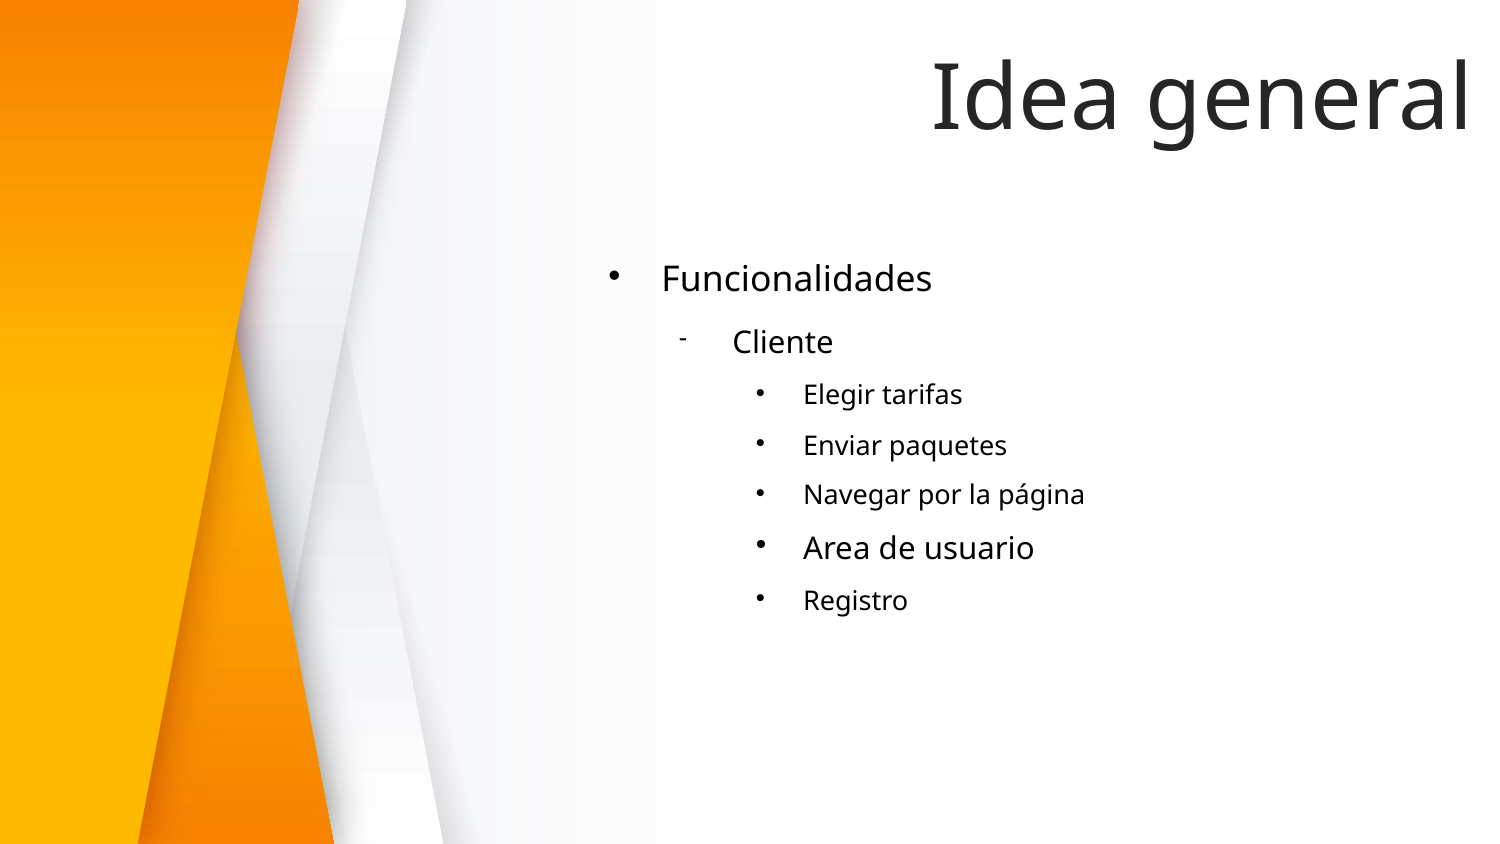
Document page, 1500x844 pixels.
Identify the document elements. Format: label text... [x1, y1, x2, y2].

text_box Funcionalidades Cliente Elegir tarifas Enviar paquetes Navegar por la página Area de usuario Registro [590, 256, 1419, 709]
text_box Idea general [931, 29, 1500, 171]
